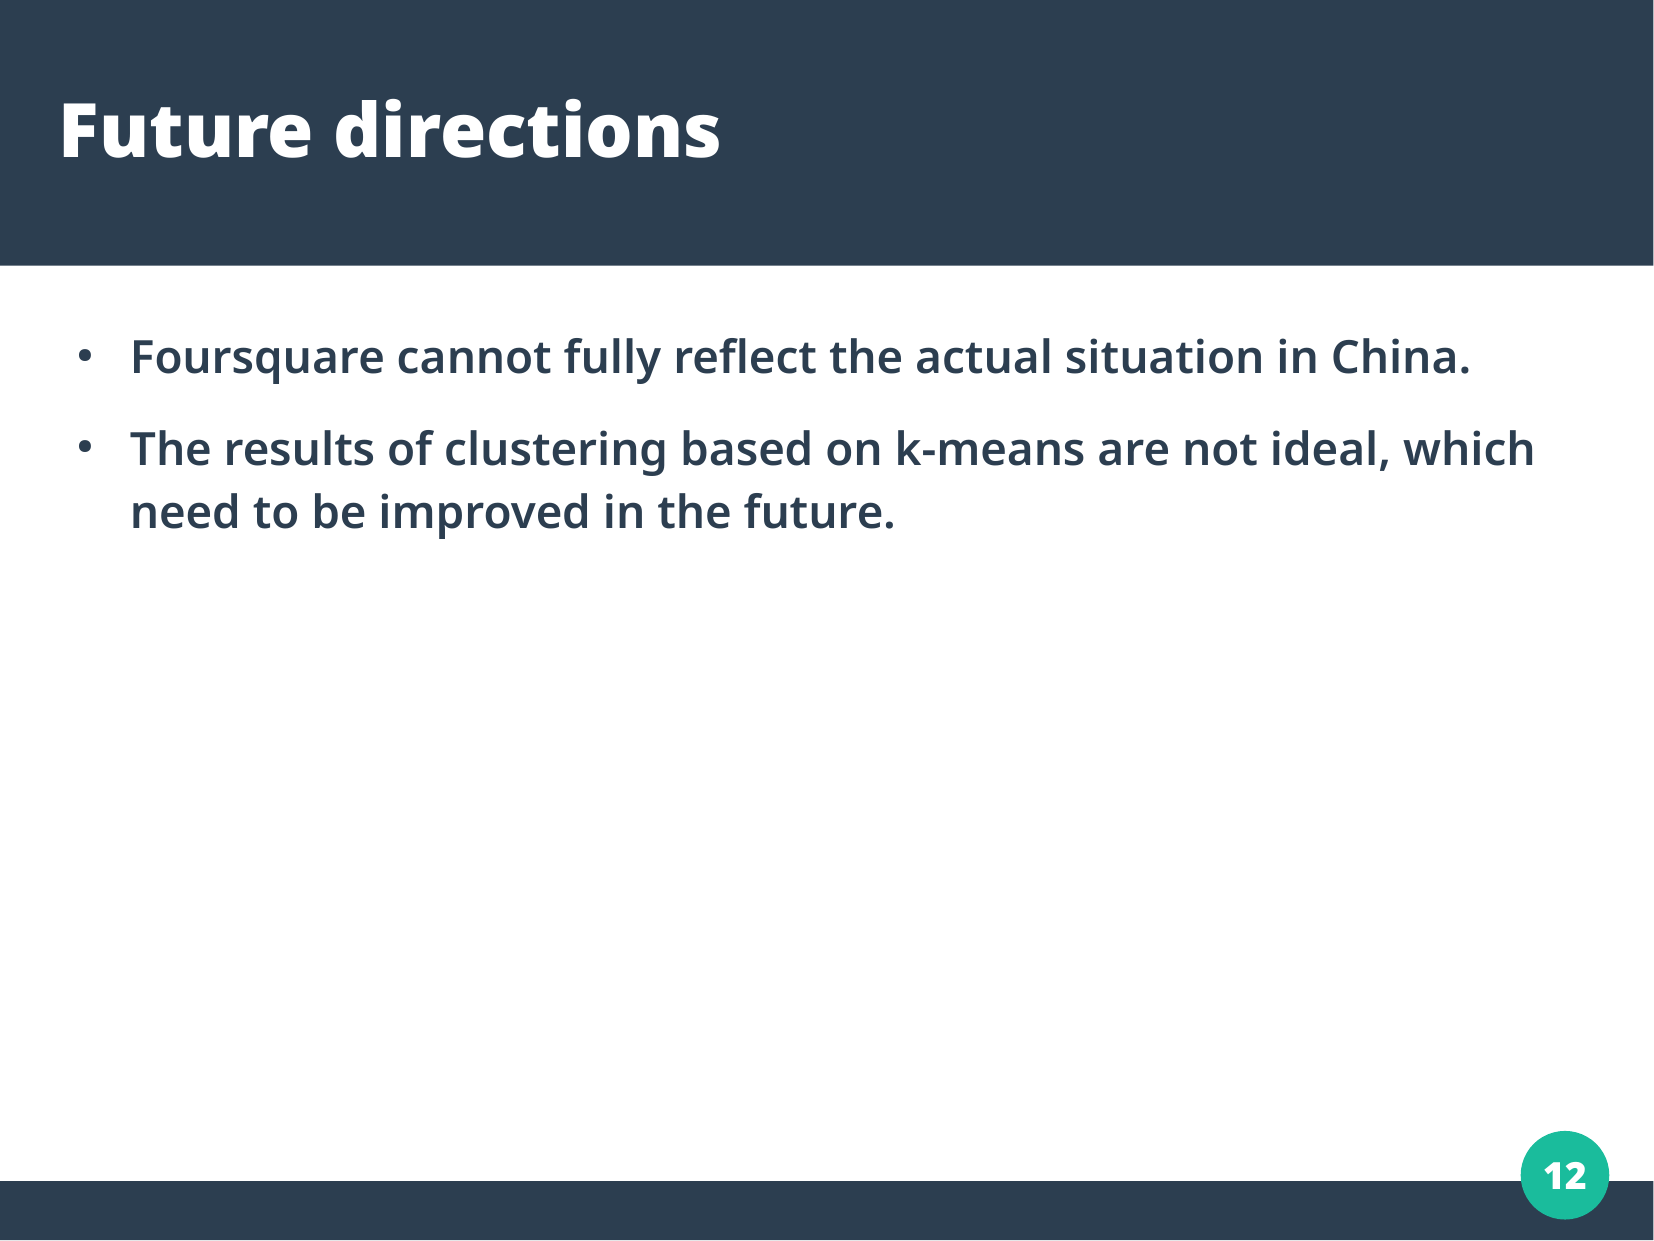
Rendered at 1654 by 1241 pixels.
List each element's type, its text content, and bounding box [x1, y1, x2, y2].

title Future directions [59, 49, 1595, 207]
list Foursquare cannot fully reflect the actual situation in China. The results of clustering based on k-means are not ideal, which need to be improved in the future. [59, 324, 1595, 1152]
